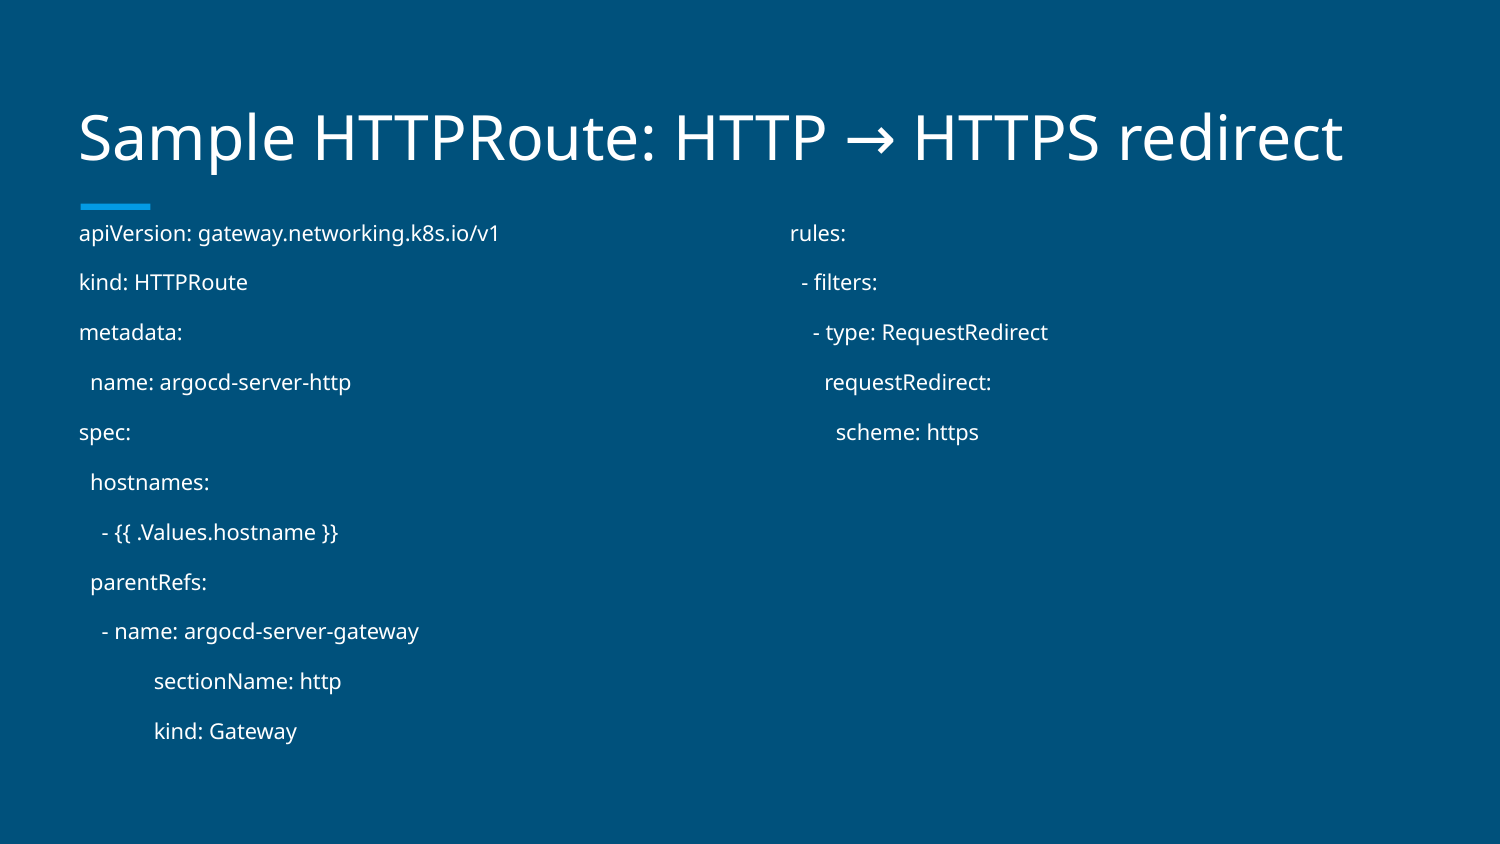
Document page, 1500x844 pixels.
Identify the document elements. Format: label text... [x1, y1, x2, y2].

list rules: - filters: - type: RequestRedirect requestRedirect: scheme: https [763, 206, 1420, 750]
list apiVersion: gateway.networking.k8s.io/v1 kind: HTTPRoute metadata: name: argocd-server-http spec: hostnames: - {{ .Values.hostname }} parentRefs: - name: argocd-server-gateway sectionName: http kind: Gateway [63, 206, 720, 750]
title Sample HTTPRoute: HTTP → HTTPS redirect [63, 75, 1437, 188]
